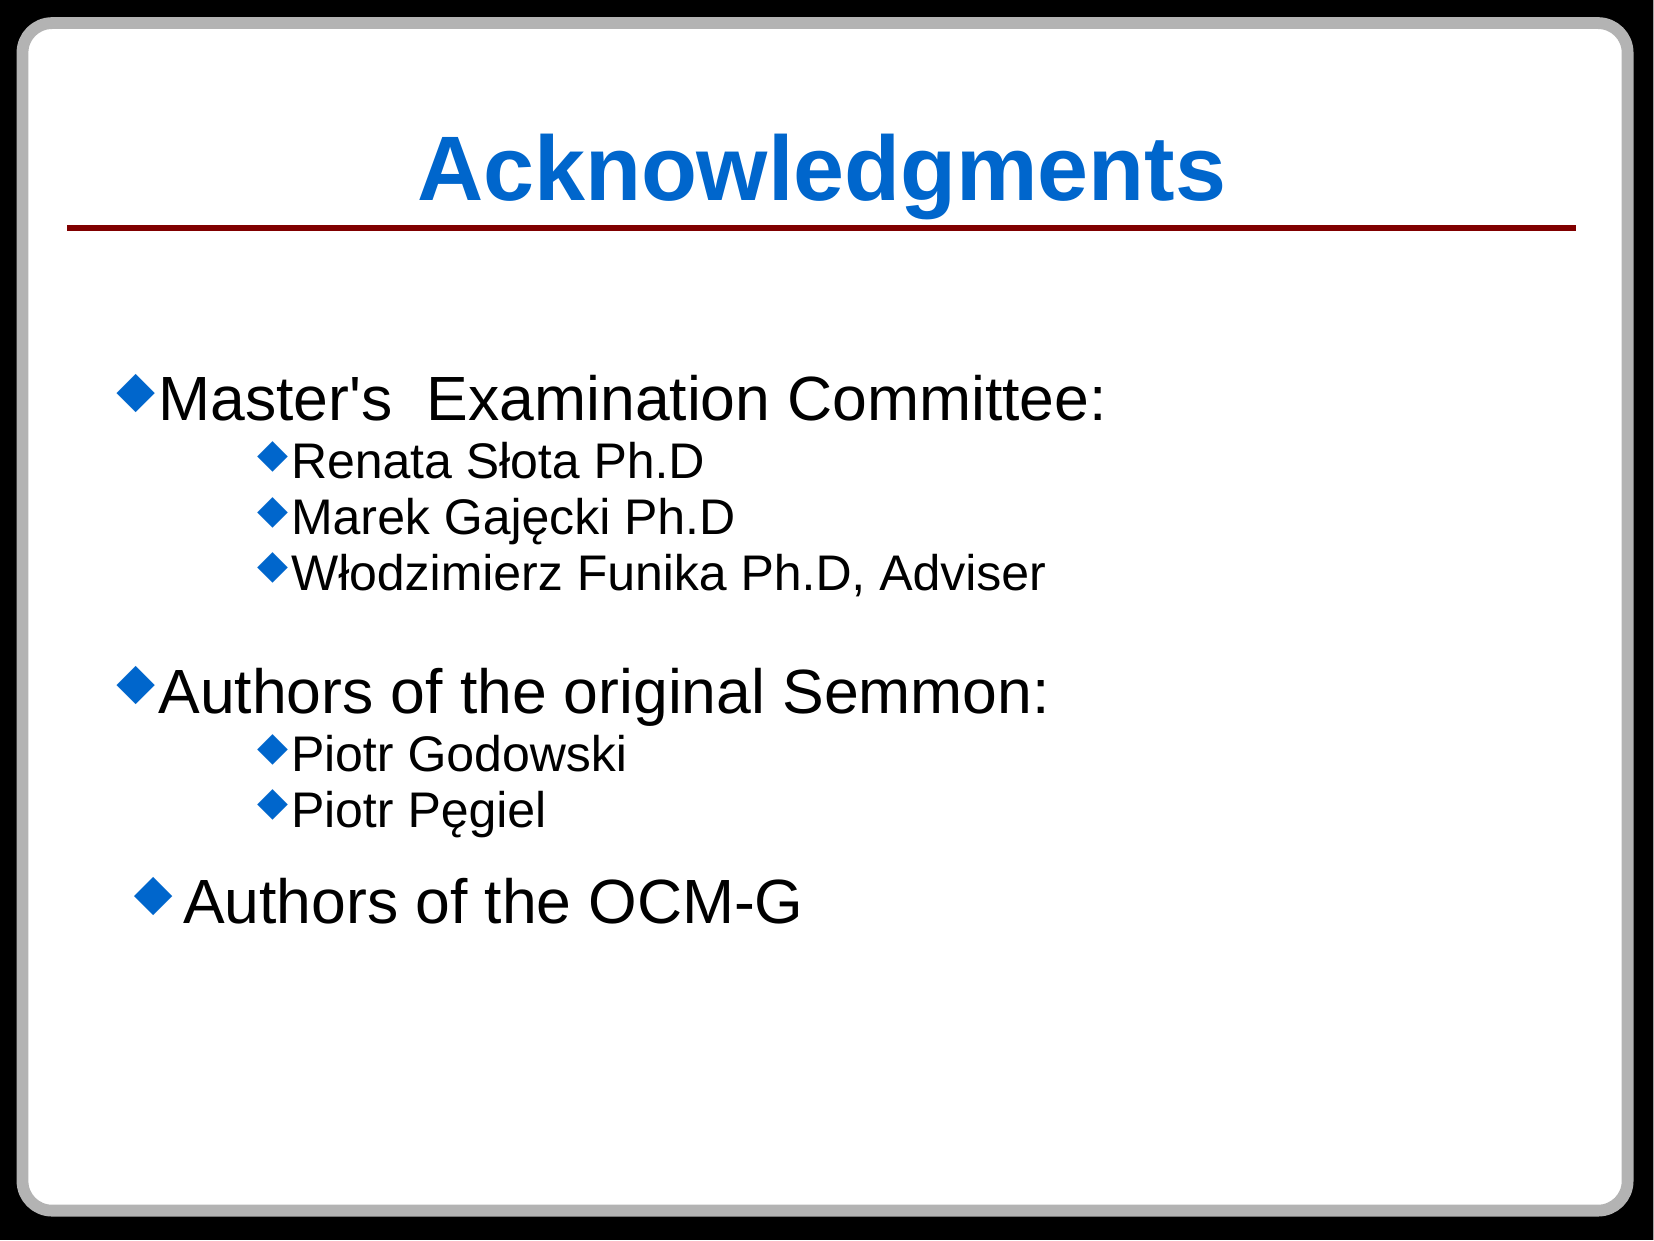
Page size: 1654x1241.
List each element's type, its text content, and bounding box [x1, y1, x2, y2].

title Acknowledgments [67, 64, 1577, 272]
list Master's Examination Committee: Renata Słota Ph.D Marek Gajęcki Ph.D Włodzimierz Funika Ph.D, Adviser Authors of the original Semmon: Piotr Godowski Piotr Pęgiel Authors of the OCM-G [112, 363, 1534, 1179]
